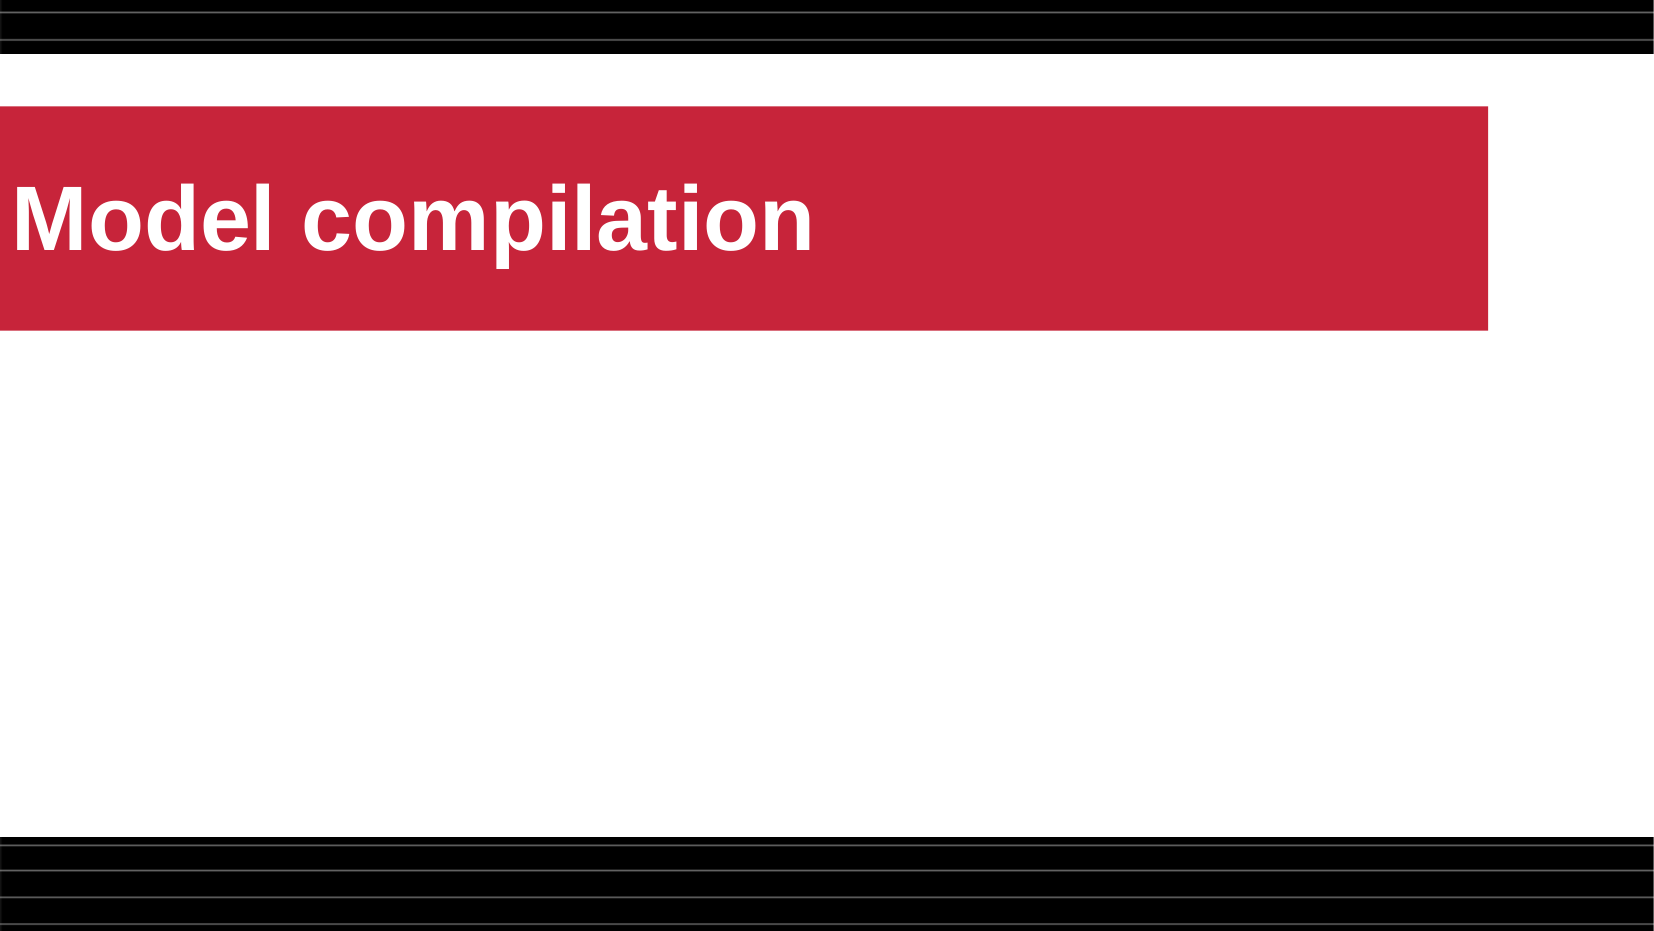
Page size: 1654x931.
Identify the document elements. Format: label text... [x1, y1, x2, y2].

picture [0, 837, 1654, 931]
picture [0, 0, 1654, 54]
title Model compilation [0, 106, 1489, 331]
